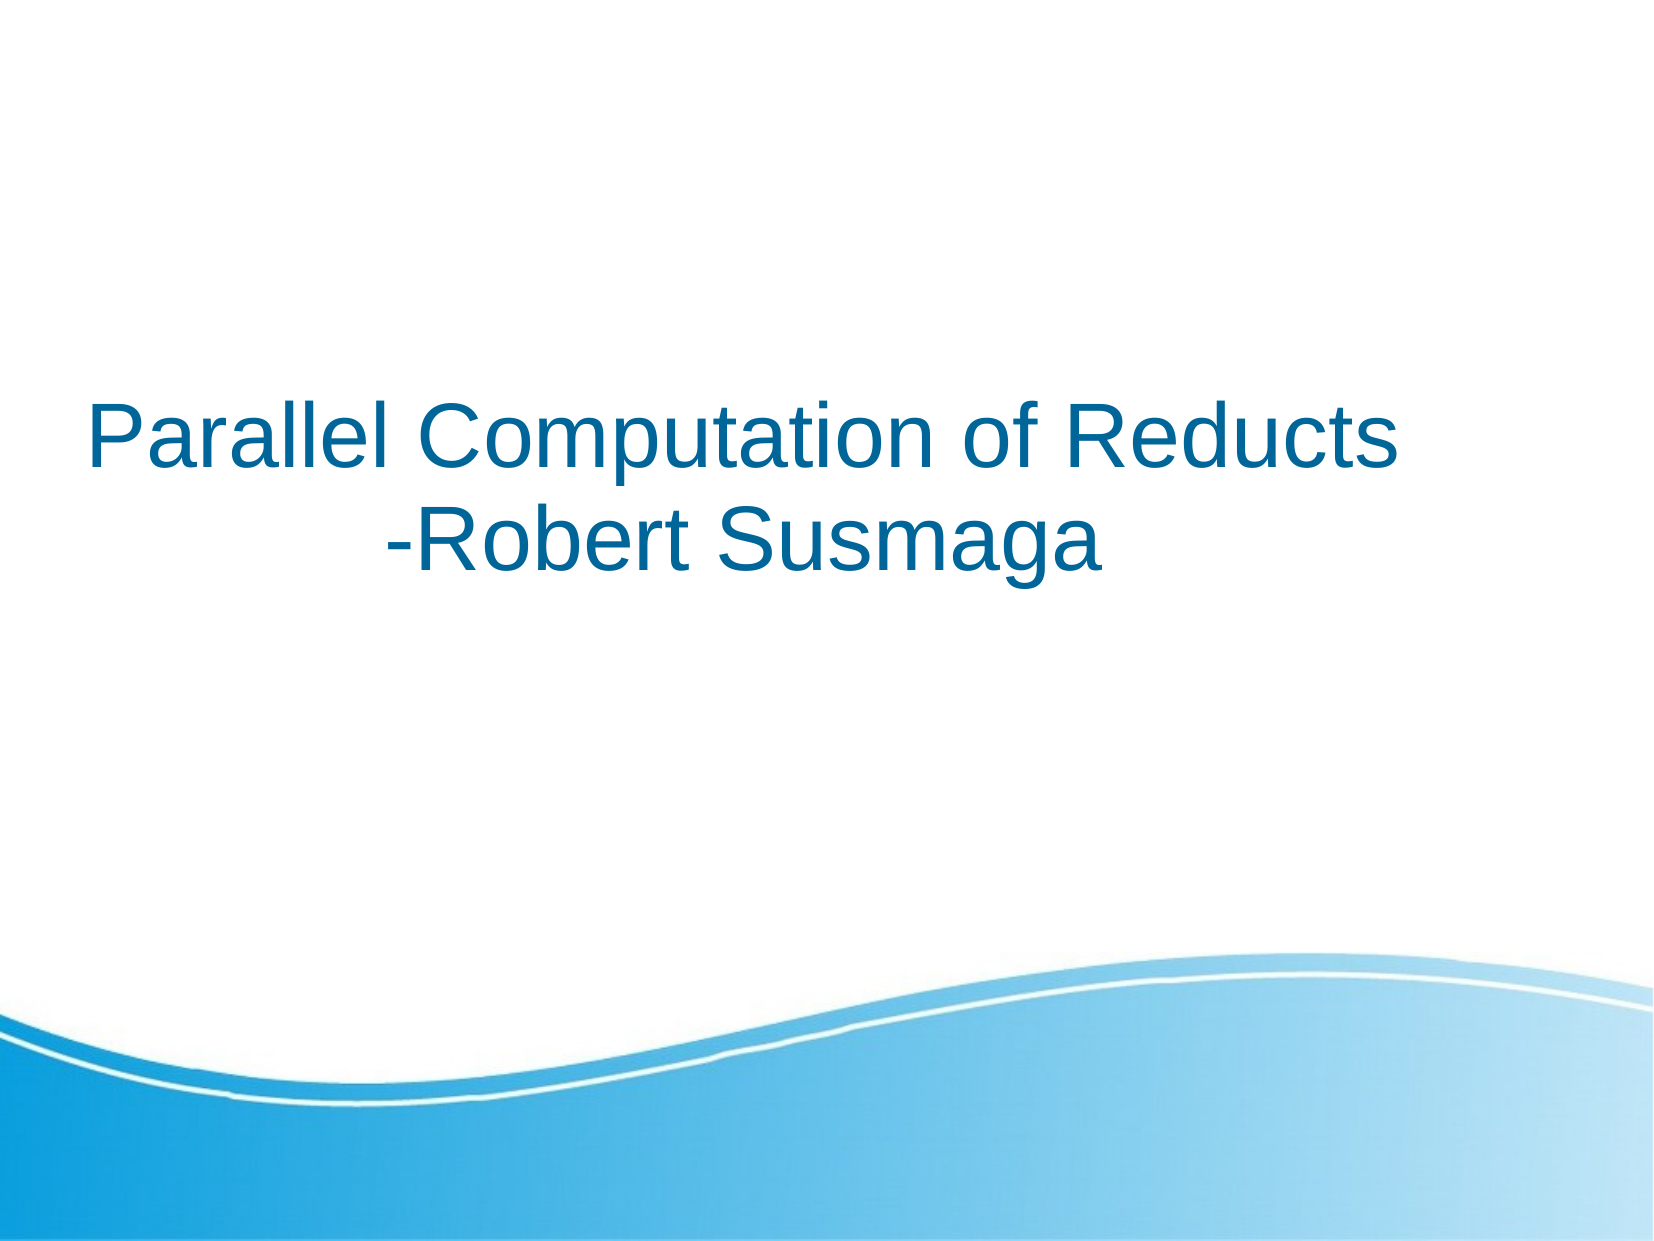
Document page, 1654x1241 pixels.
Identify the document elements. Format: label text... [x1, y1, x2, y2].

title Parallel Computation of Reducts -Robert Susmaga [0, 384, 1489, 592]
picture [0, 952, 1654, 1241]
